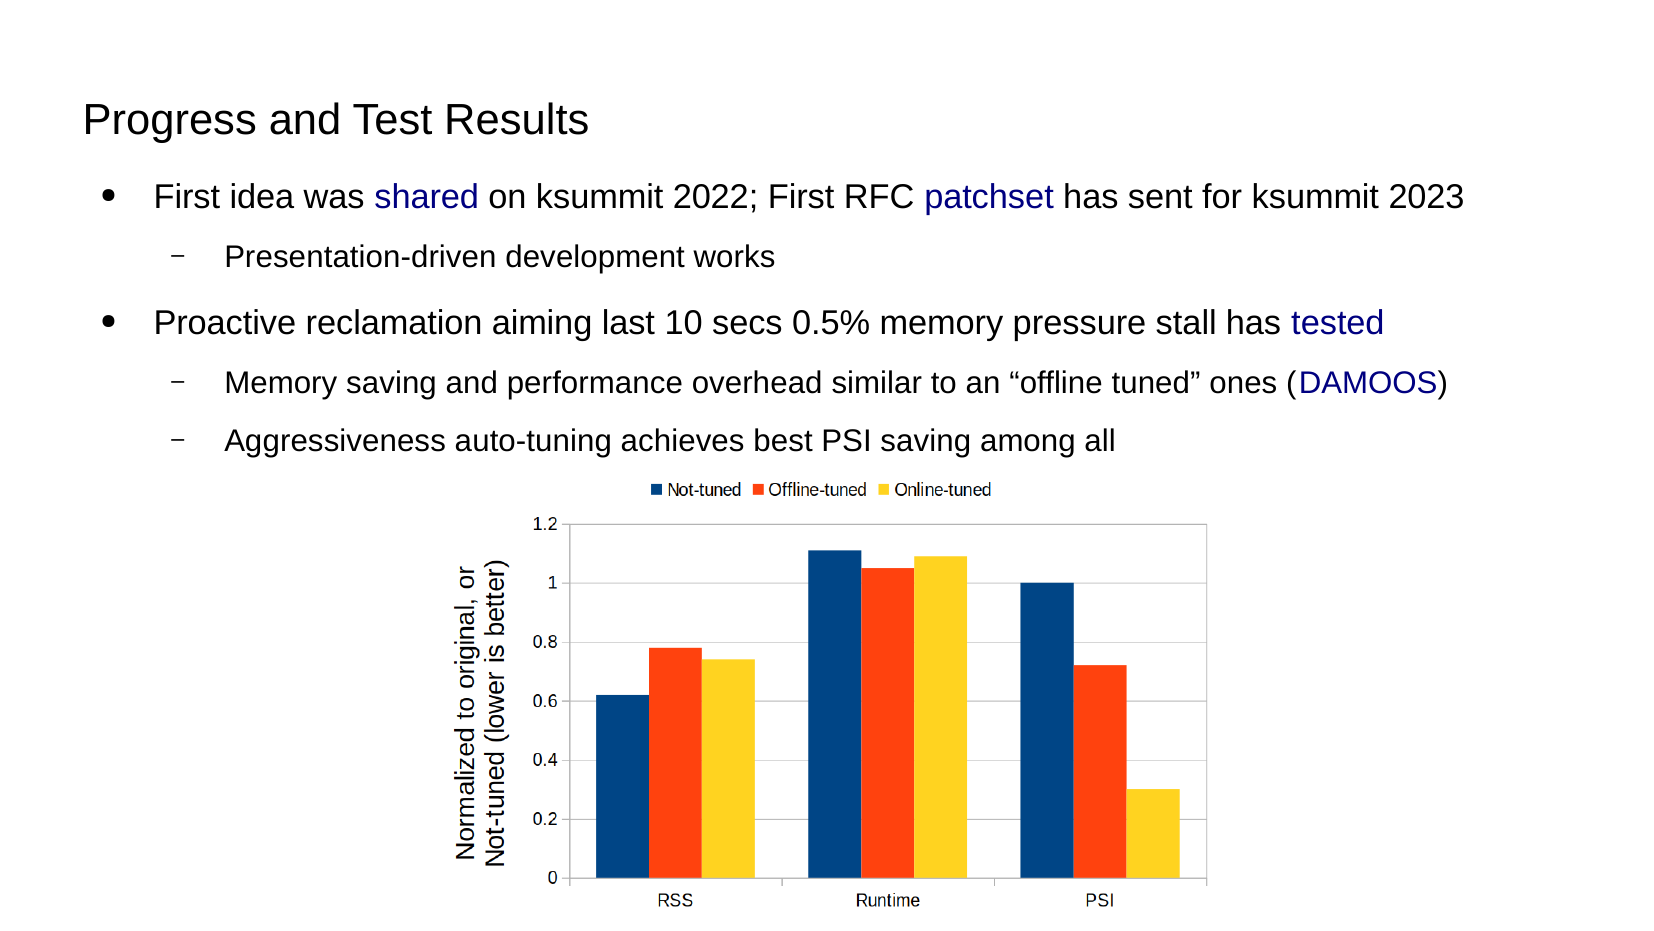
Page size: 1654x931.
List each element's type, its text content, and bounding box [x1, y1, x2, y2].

list First idea was shared on ksummit 2022; First RFC patchset has sent for ksummit 2023 Presentation-driven development works Proactive reclamation aiming last 10 secs 0.5% memory pressure stall has tested Memory saving and performance overhead similar to an “offline tuned” ones (DAMOOS) Aggressiveness auto-tuning achieves best PSI saving among all [82, 177, 1571, 833]
picture [435, 468, 1217, 916]
title Progress and Test Results [82, 81, 1571, 157]
